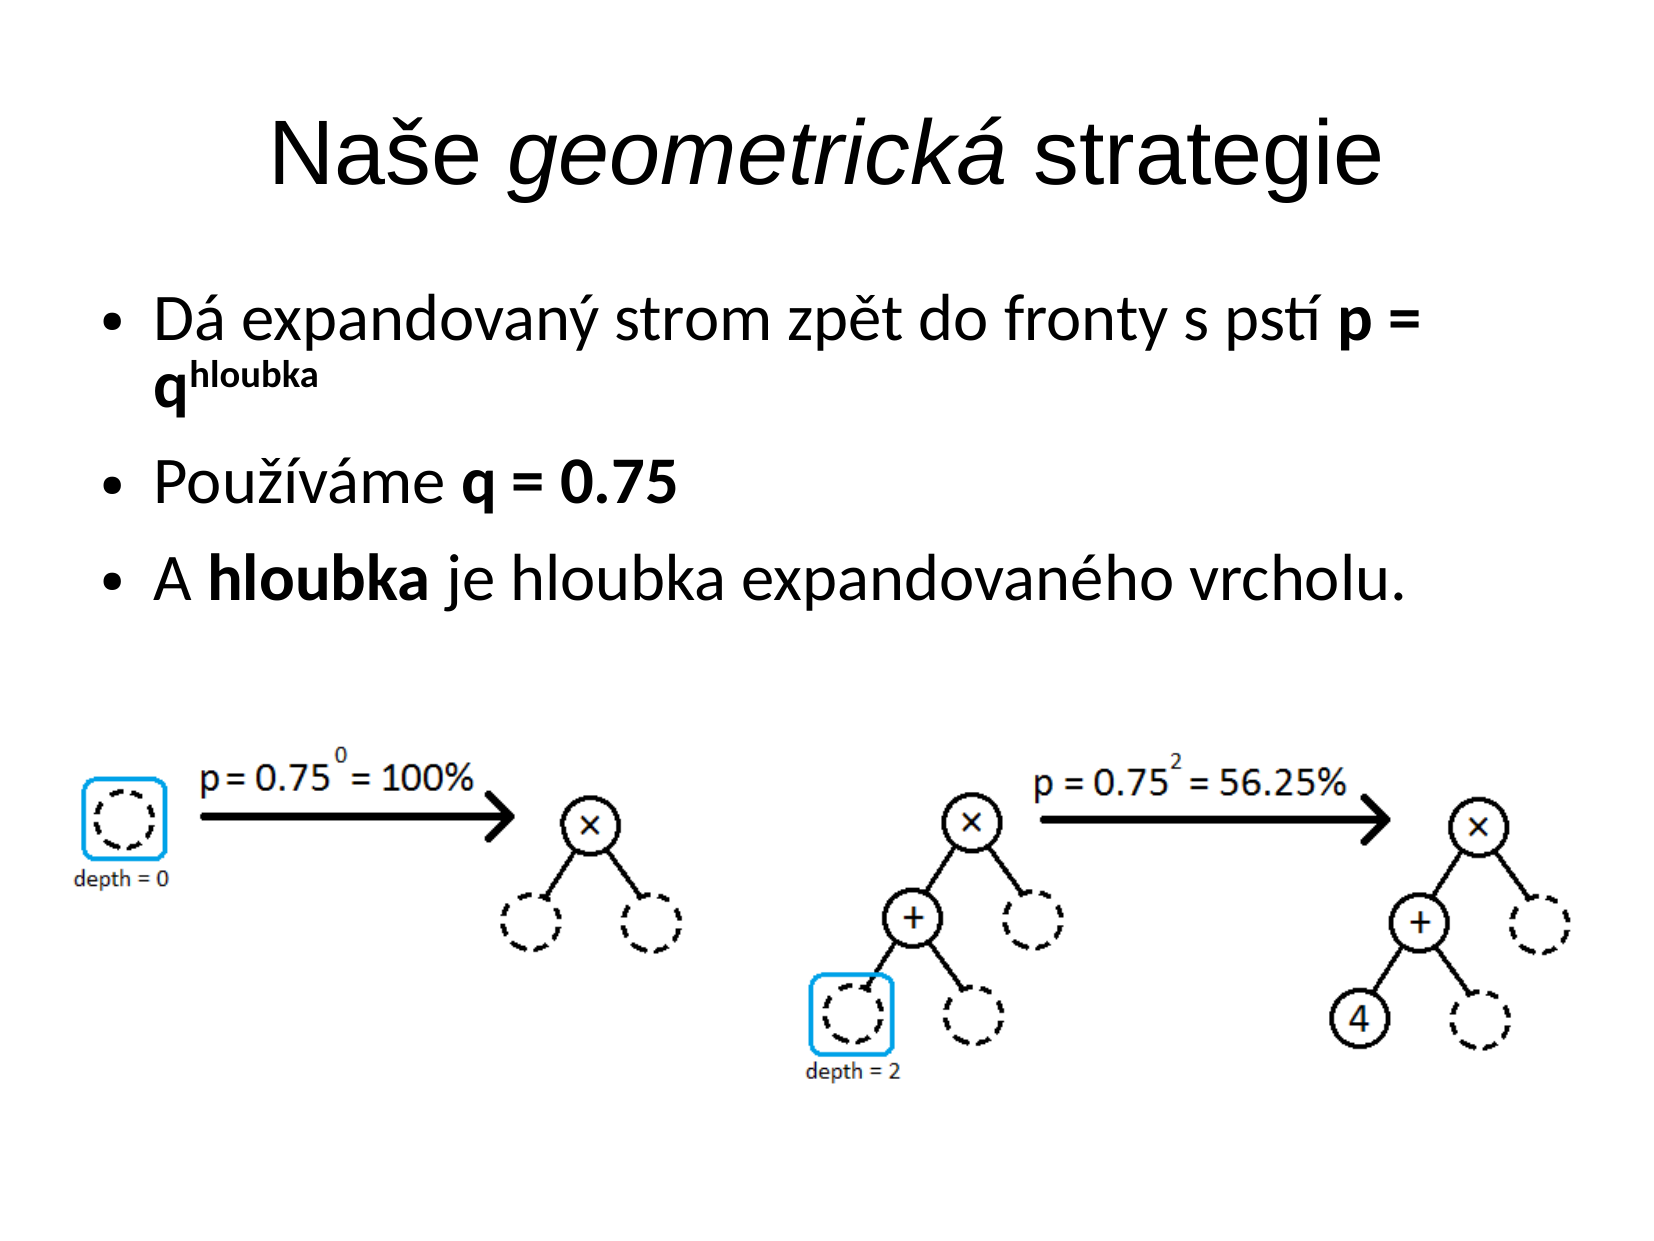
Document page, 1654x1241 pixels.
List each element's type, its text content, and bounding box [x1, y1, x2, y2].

list Dá expandovaný strom zpět do fronty s pstí p = qhloubka Používáme q = 0.75 A hloubka je hloubka expandovaného vrcholu. [82, 290, 1538, 676]
picture [55, 719, 1583, 1104]
title Naše geometrická strategie [82, 49, 1571, 257]
